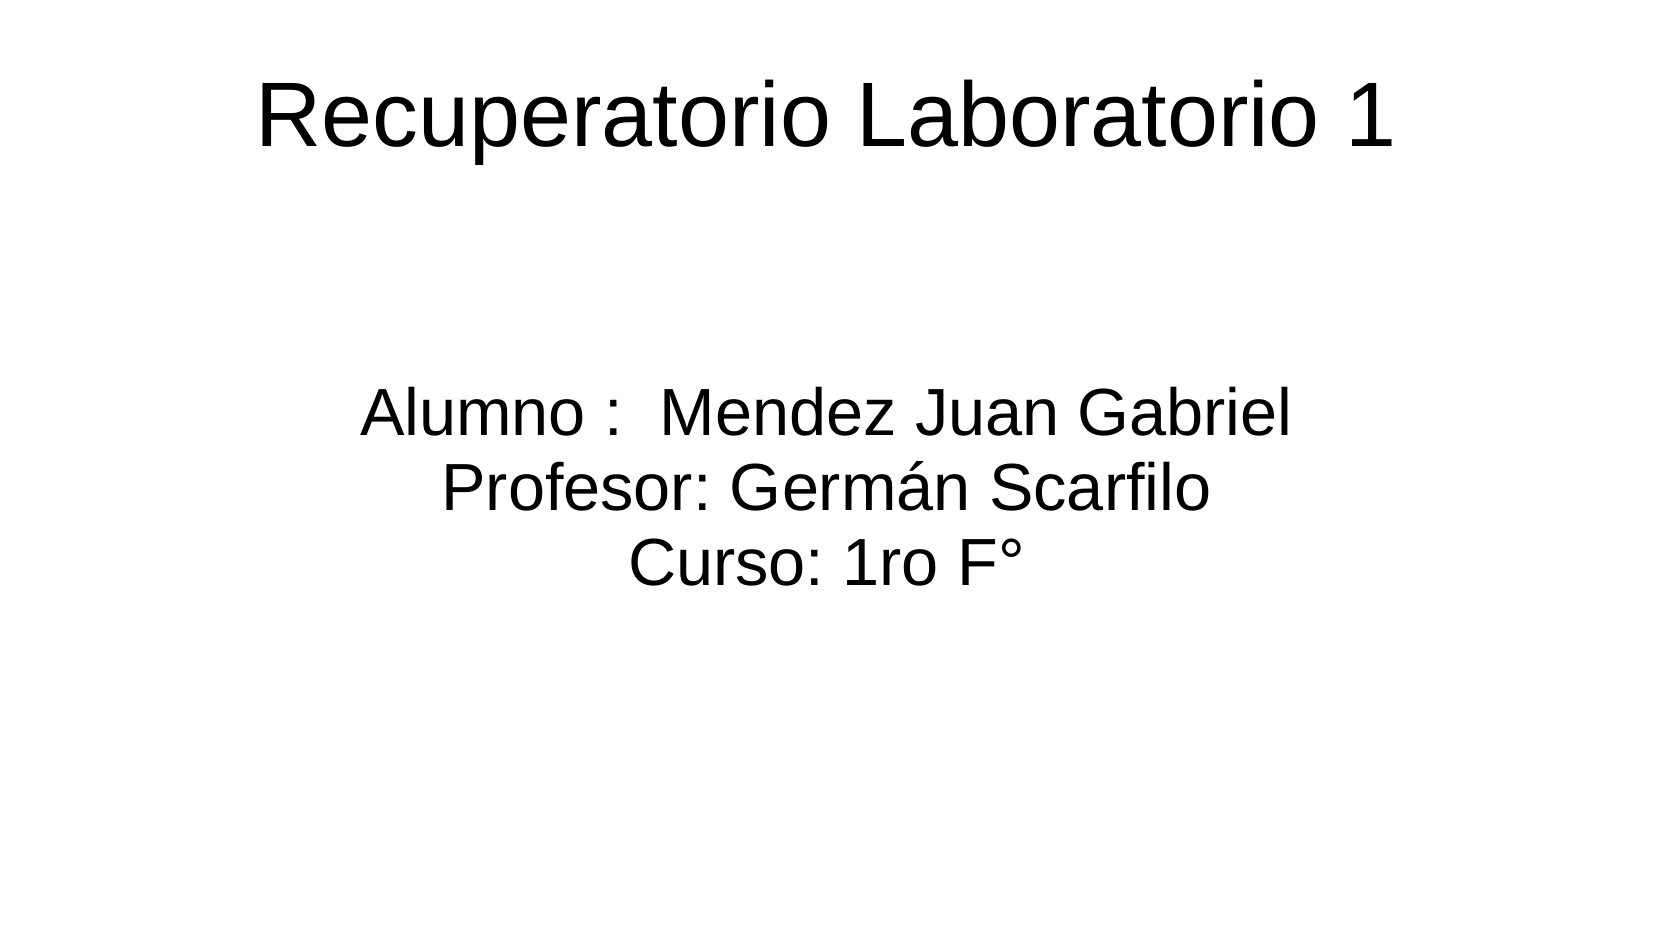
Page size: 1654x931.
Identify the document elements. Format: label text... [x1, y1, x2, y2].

title Recuperatorio Laboratorio 1 [82, 37, 1571, 193]
subtitle Alumno : Mendez Juan Gabriel Profesor: Germán Scarfilo Curso: 1ro F° [82, 217, 1571, 758]
